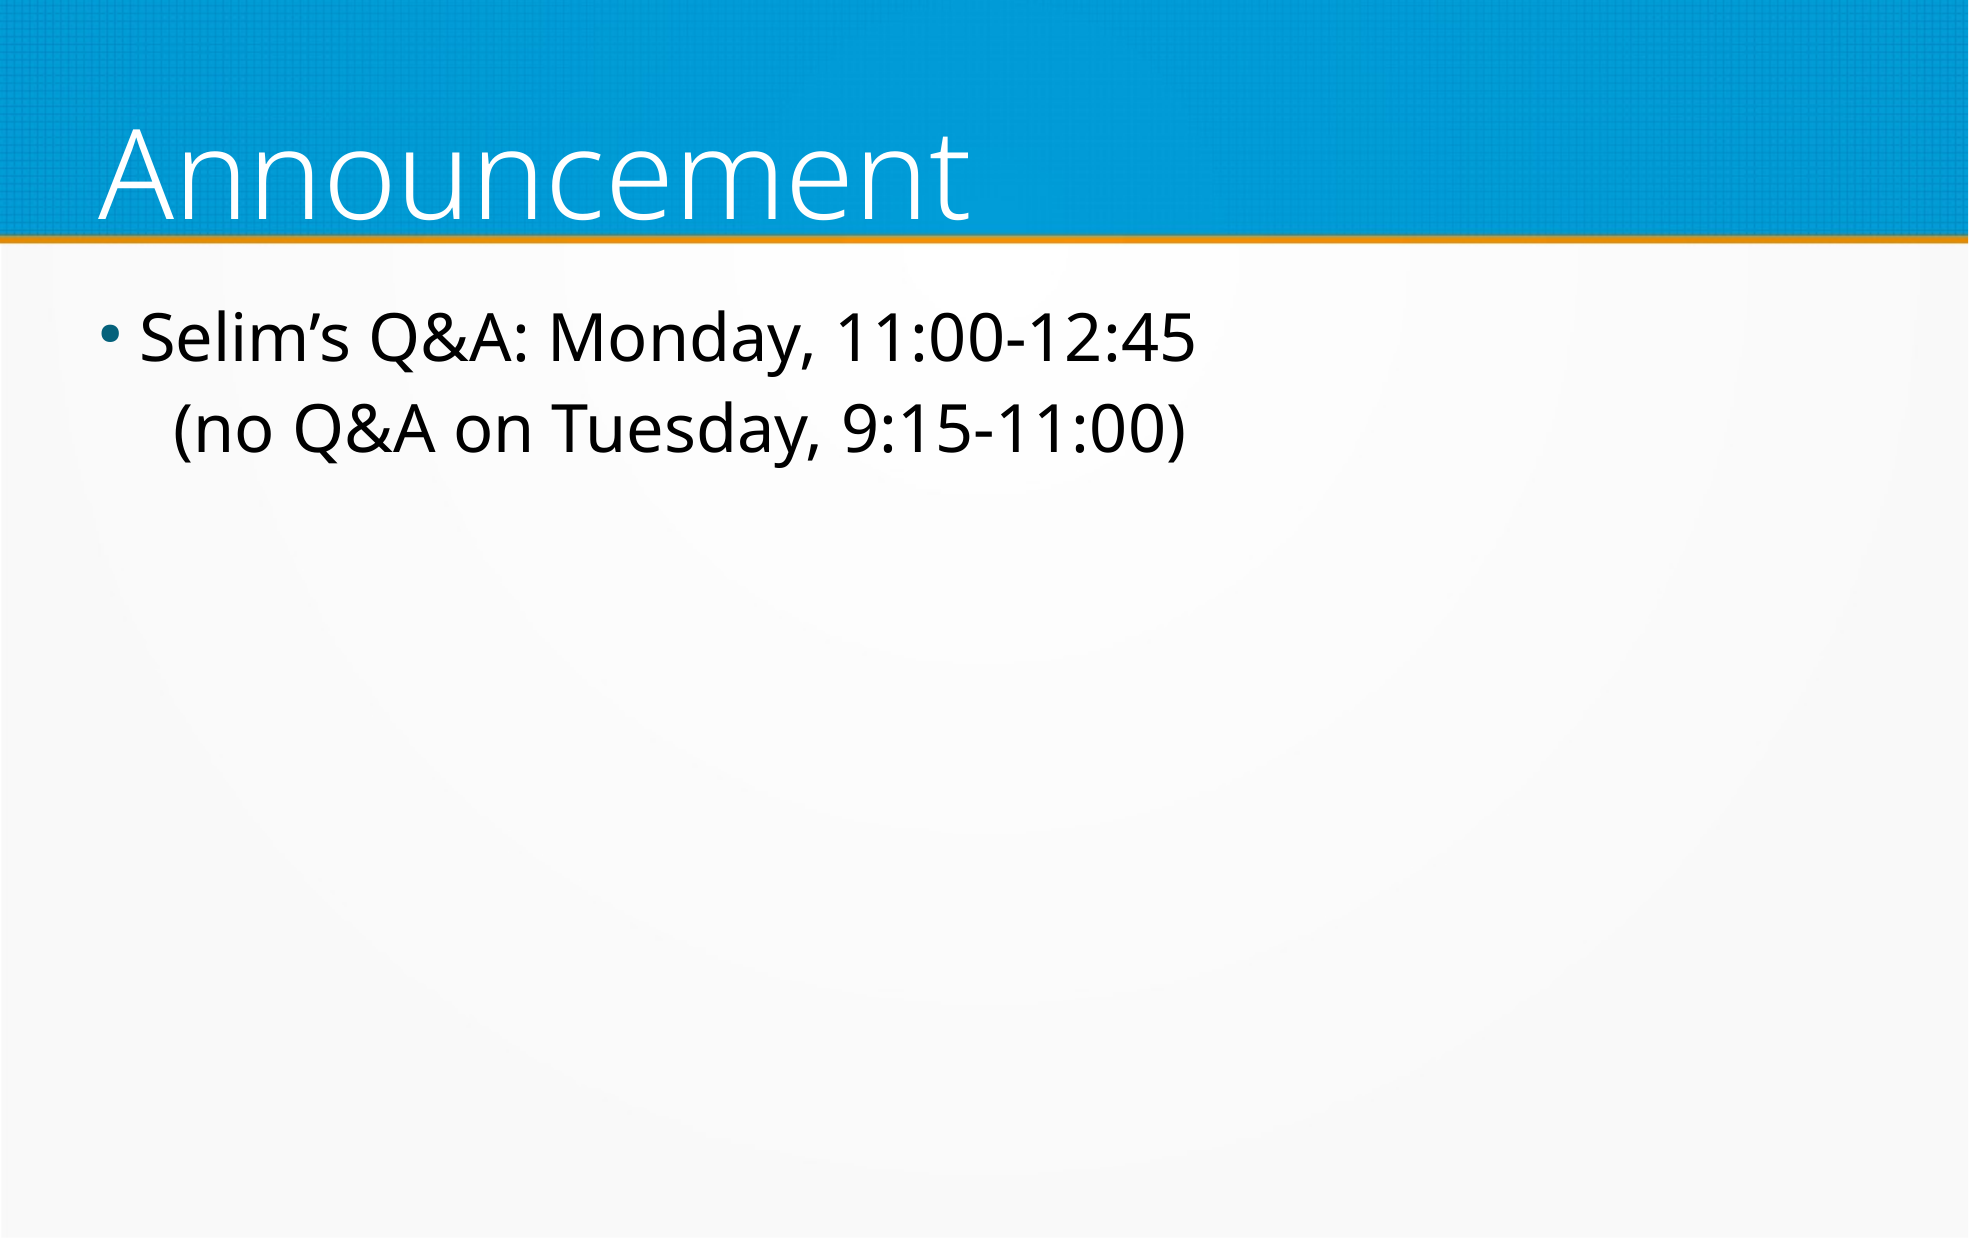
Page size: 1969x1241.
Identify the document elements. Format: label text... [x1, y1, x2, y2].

list Selim’s Q&A: Monday, 11:00-12:45 (no Q&A on Tuesday, 9:15-11:00) [98, 290, 1870, 1156]
picture [0, 233, 1969, 1241]
title Announcement [98, 49, 1870, 257]
